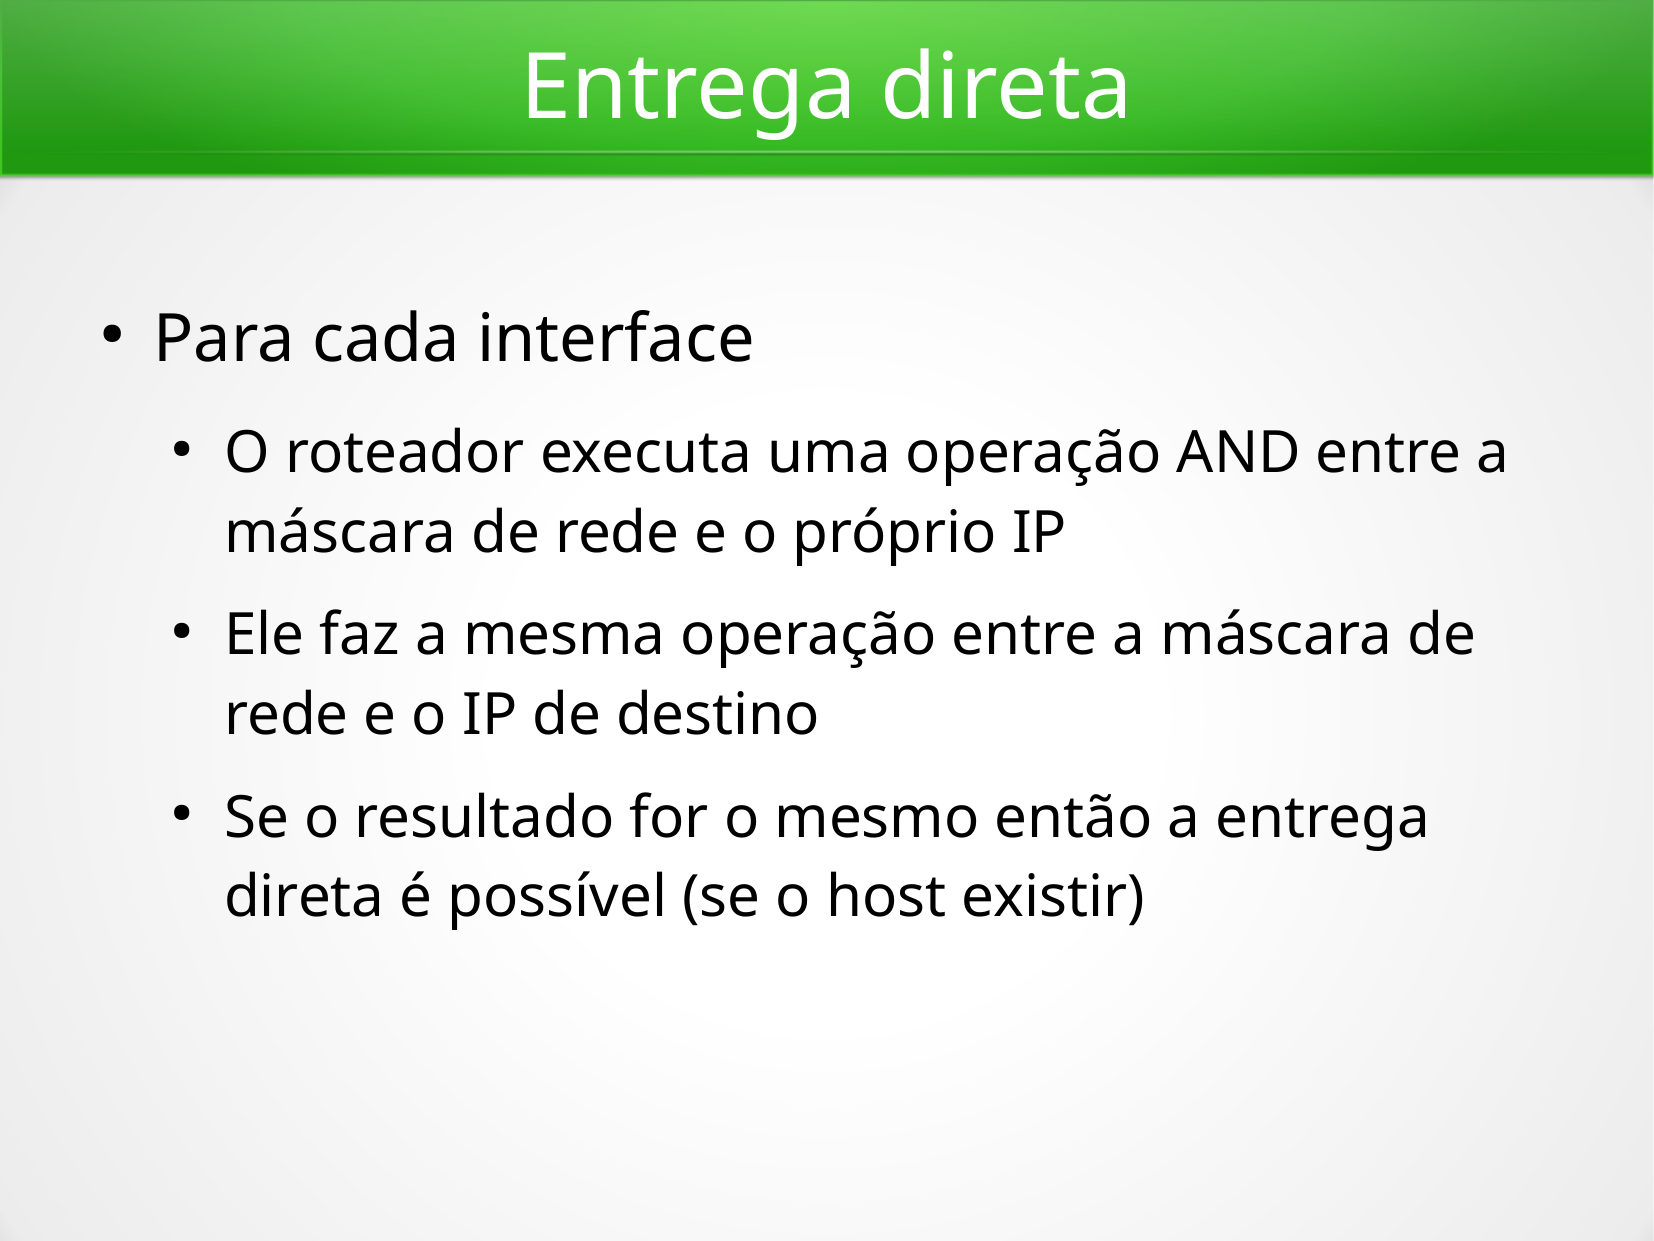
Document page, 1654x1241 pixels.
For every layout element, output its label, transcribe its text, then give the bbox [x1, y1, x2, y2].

title Entrega direta [82, 11, 1571, 154]
picture [0, 0, 1654, 1241]
list Para cada interface O roteador executa uma operação AND entre a máscara de rede e o próprio IP Ele faz a mesma operação entre a máscara de rede e o IP de destino Se o resultado for o mesmo então a entrega direta é possível (se o host existir) [82, 290, 1571, 1010]
